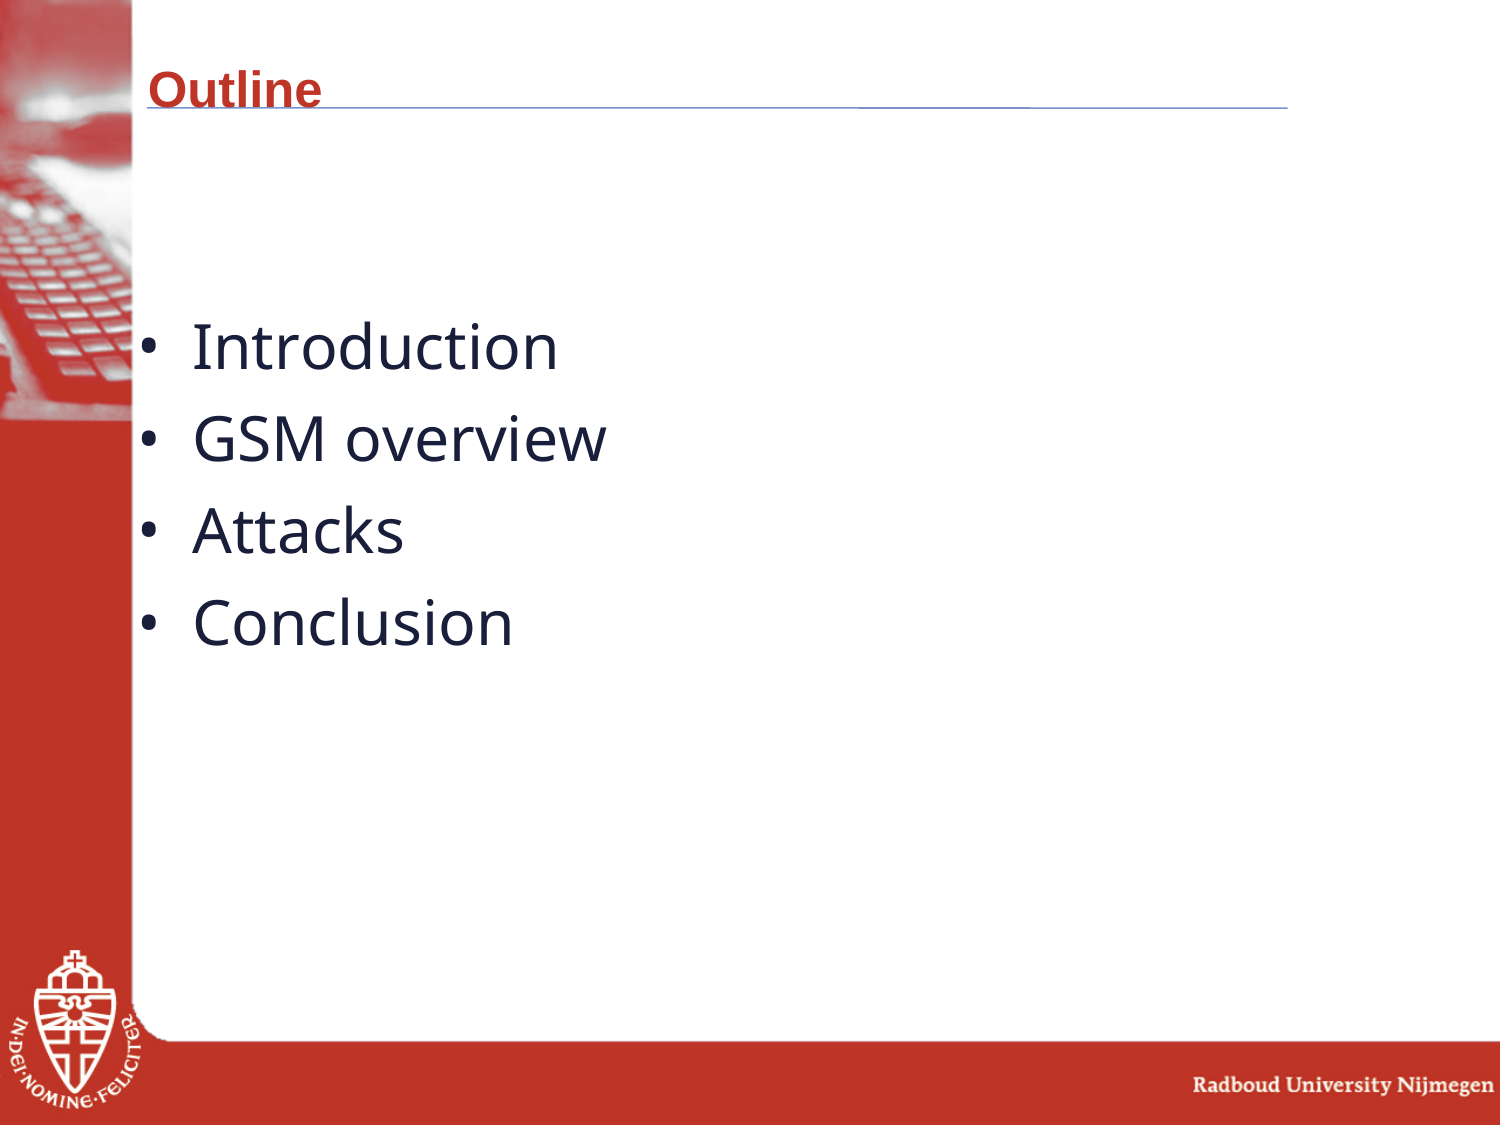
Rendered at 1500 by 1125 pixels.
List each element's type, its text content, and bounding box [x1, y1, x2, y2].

picture [0, 0, 1500, 1125]
list Introduction GSM overview Attacks Conclusion [137, 299, 1500, 1125]
title Outline [147, 0, 1491, 122]
